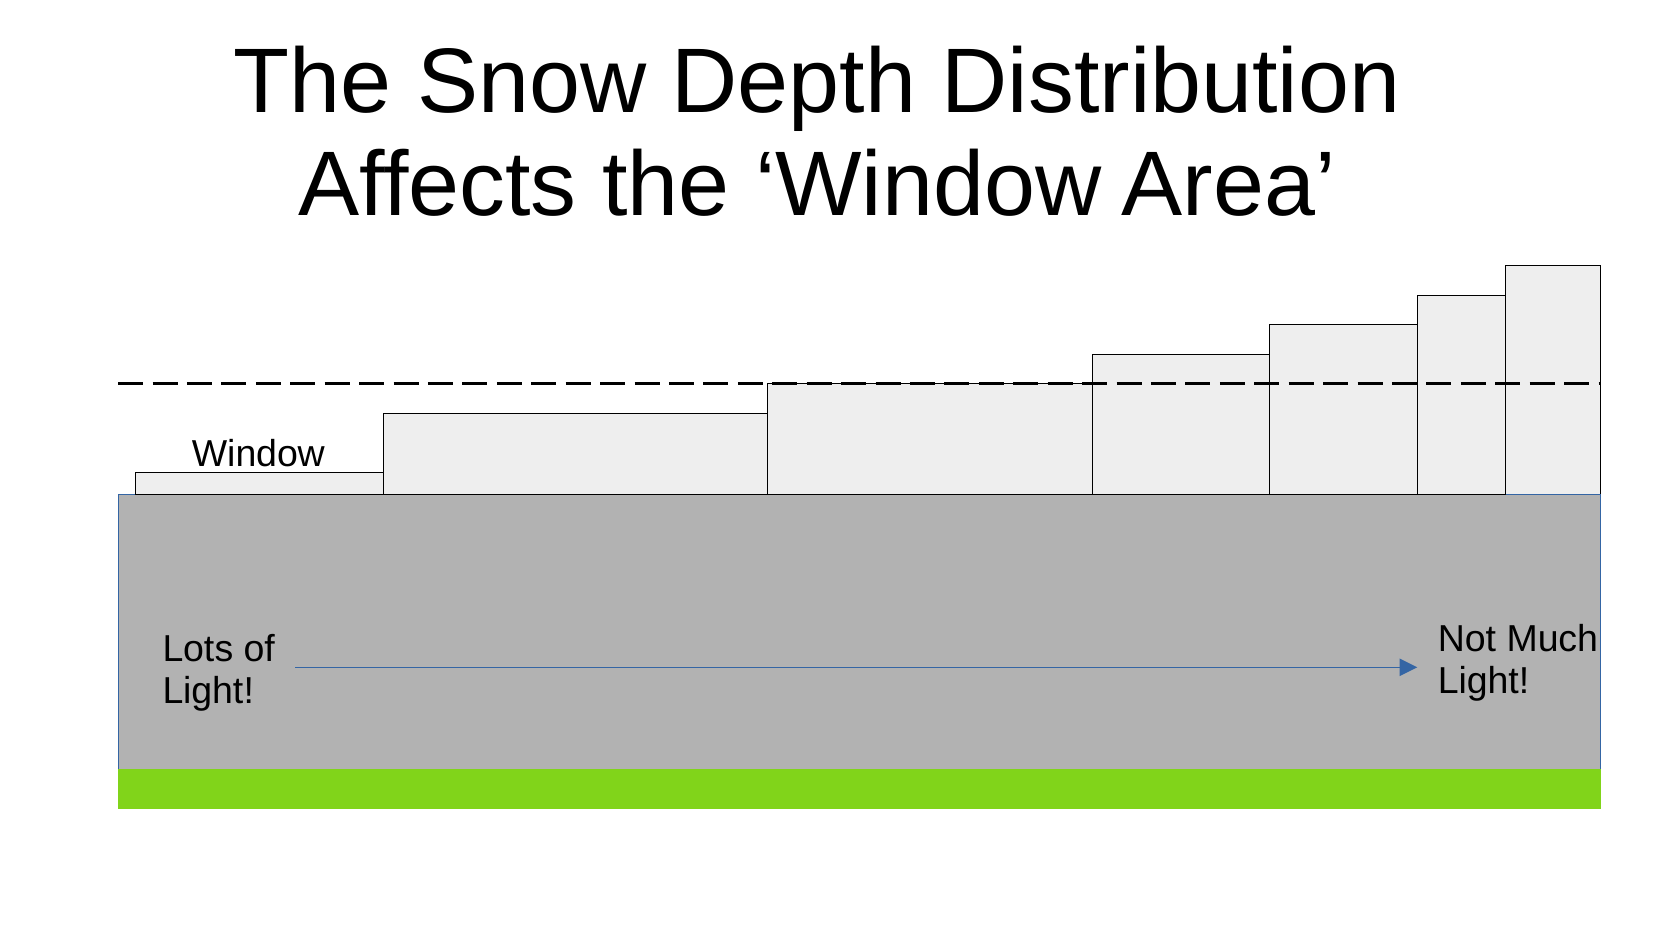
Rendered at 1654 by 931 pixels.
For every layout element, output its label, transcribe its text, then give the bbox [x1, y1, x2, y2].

text_box [118, 265, 1601, 809]
text_box Not Much Light! [1423, 609, 1630, 751]
title The Snow Depth Distribution Affects the ‘Window Area’ [94, 29, 1542, 235]
text_box Lots of Light! [147, 620, 325, 719]
text_box Window [177, 425, 355, 483]
